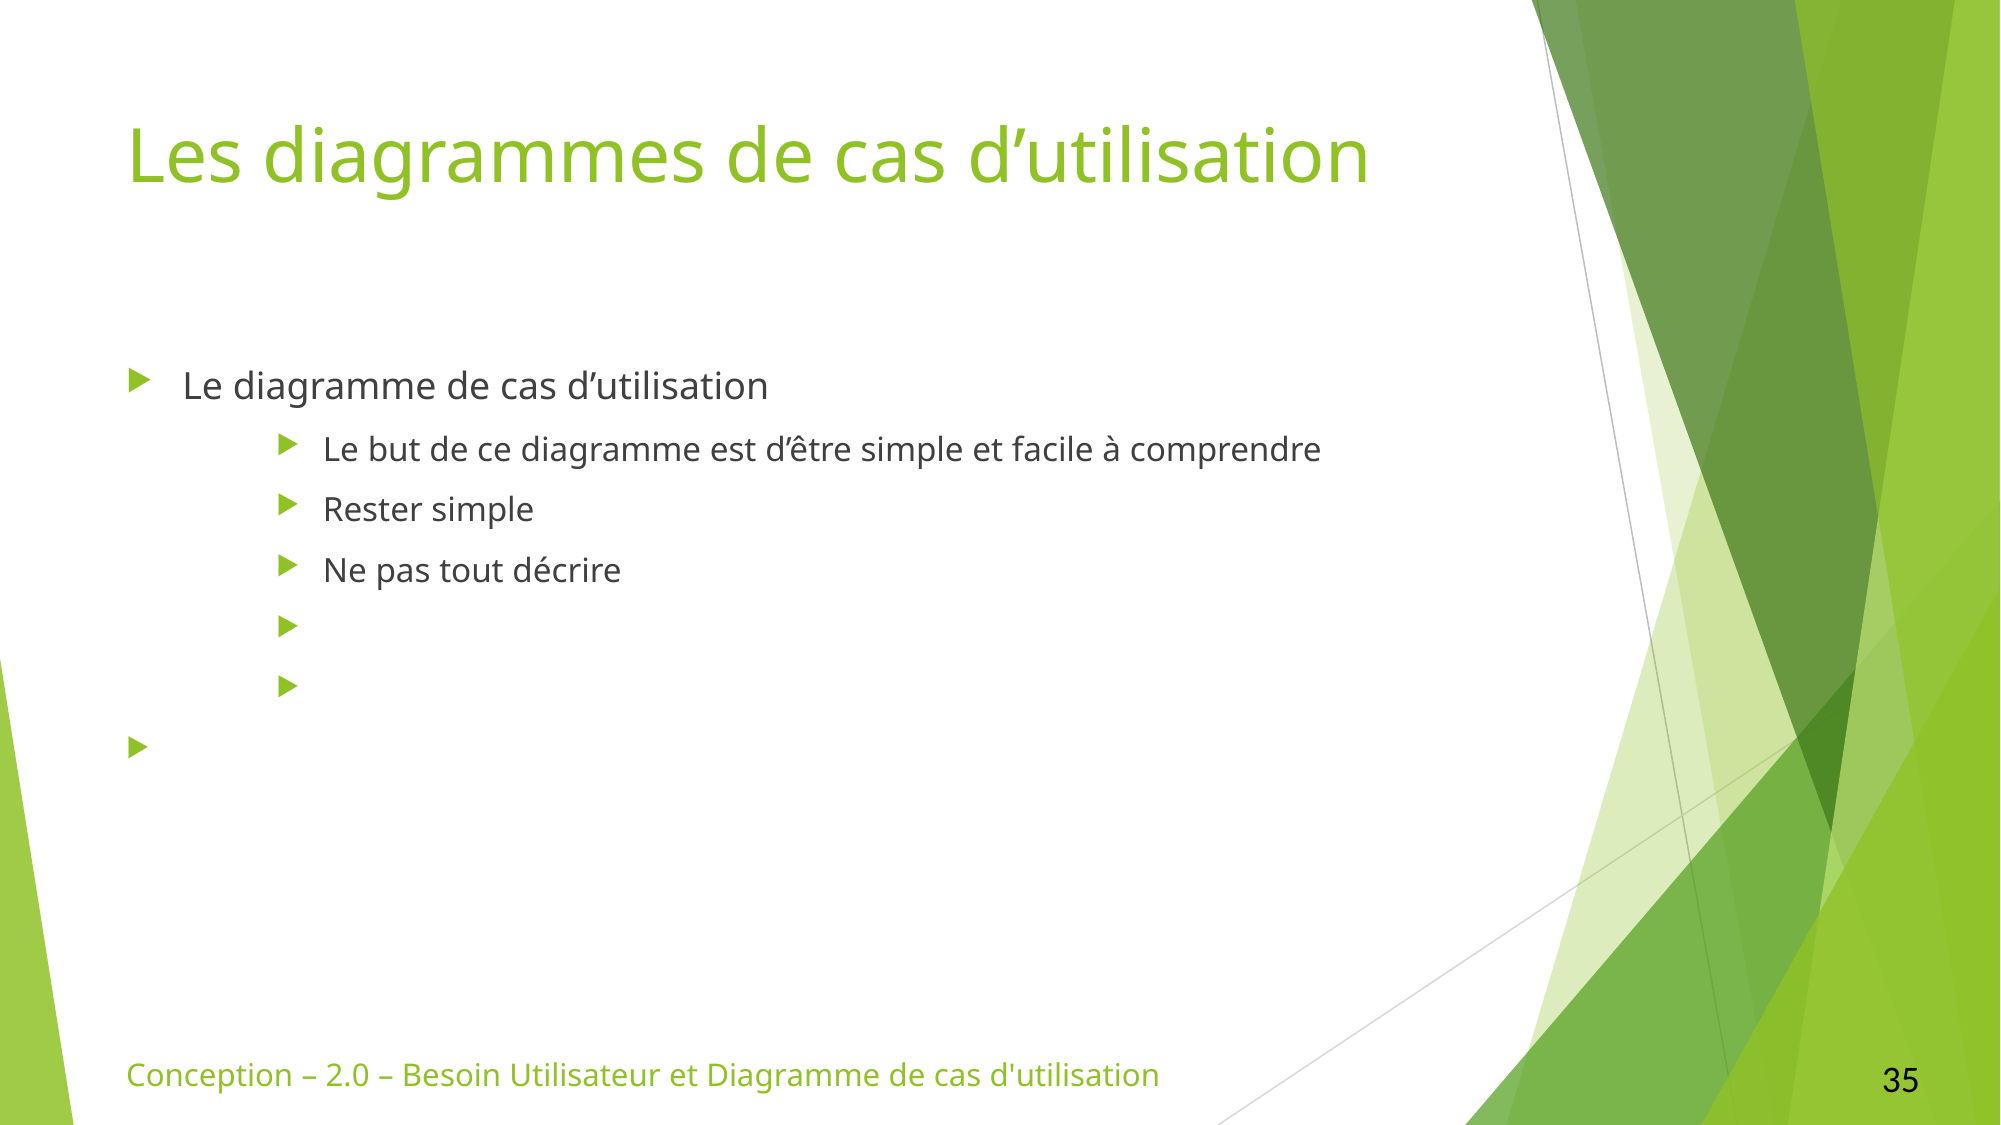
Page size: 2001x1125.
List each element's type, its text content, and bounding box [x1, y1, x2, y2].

title Les diagrammes de cas d’utilisation [111, 99, 1522, 317]
list Le diagramme de cas d’utilisation Le but de ce diagramme est d’être simple et facile à comprendre Rester simple Ne pas tout décrire [111, 354, 1522, 992]
text_box Conception – 2.0 – Besoin Utilisateur et Diagramme de cas d'utilisation [111, 1047, 1210, 1109]
text_box [1866, 1047, 1979, 1108]
